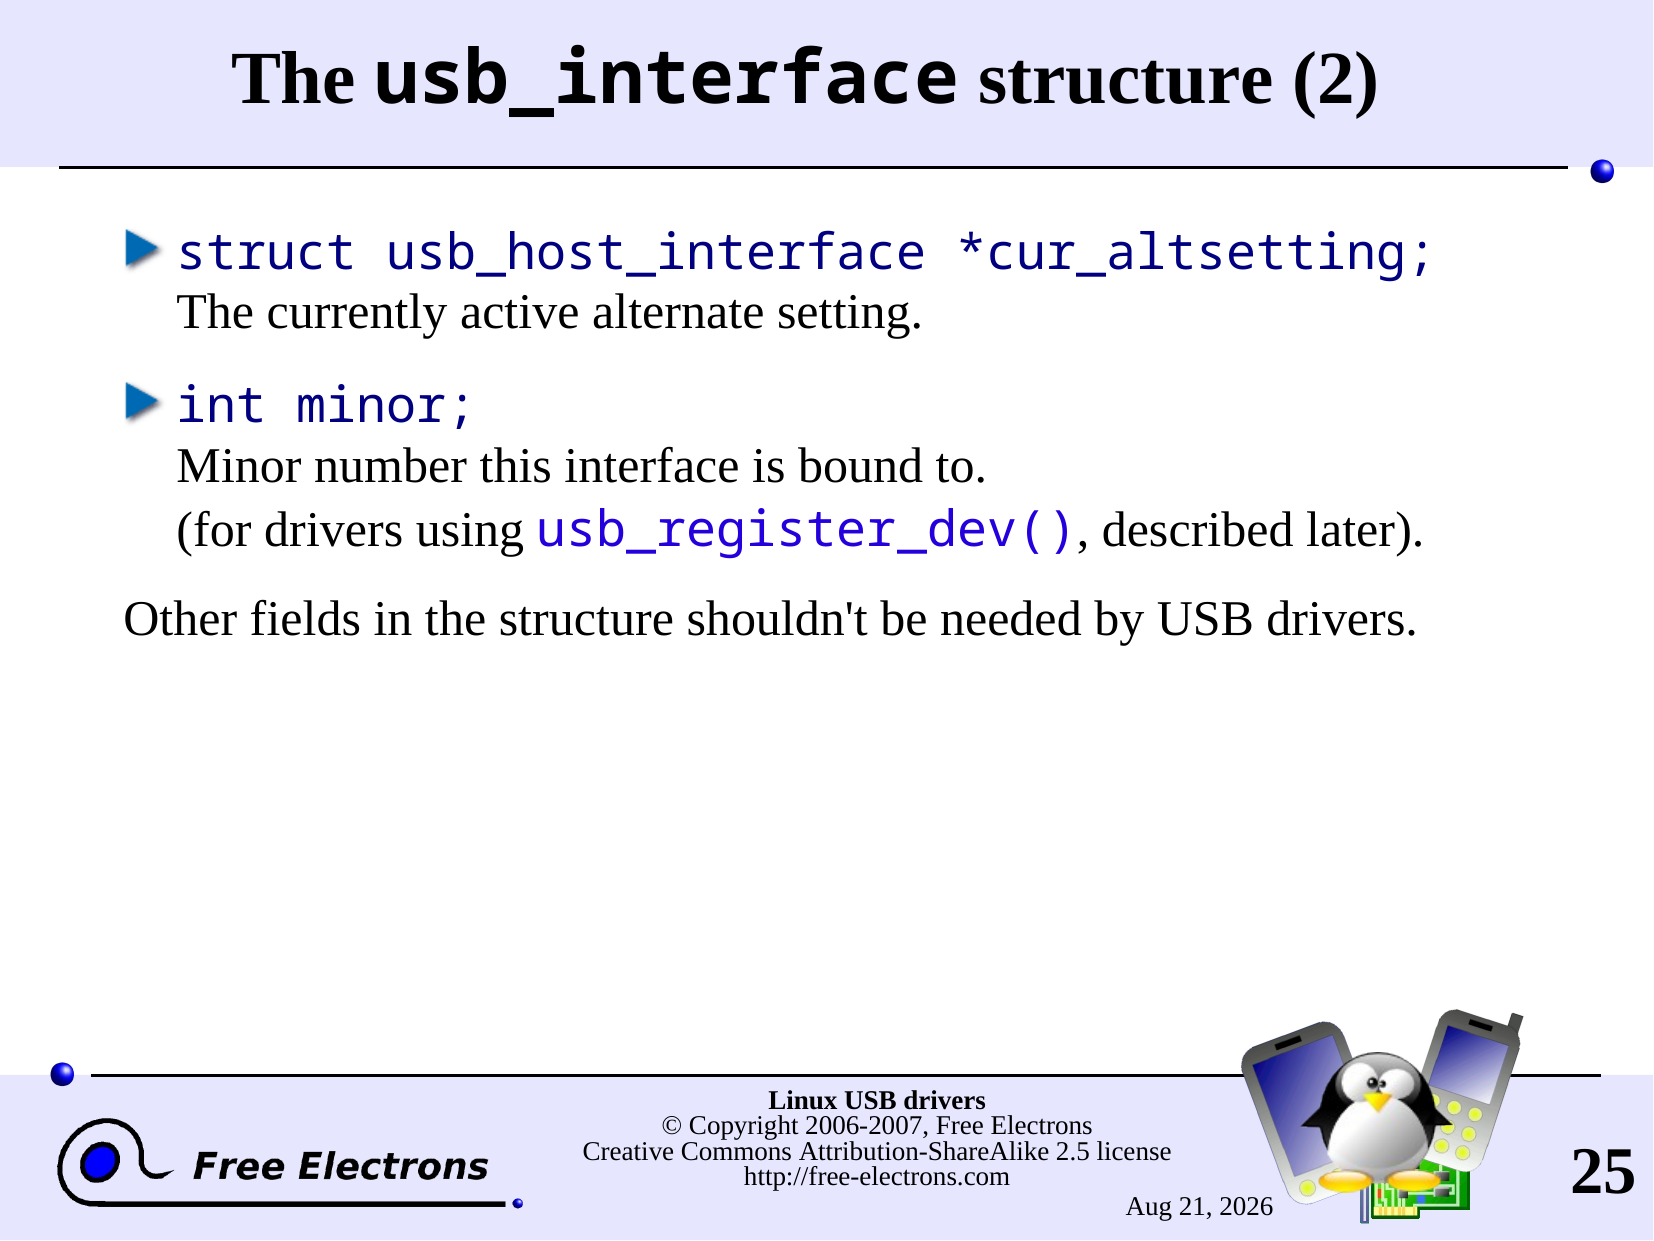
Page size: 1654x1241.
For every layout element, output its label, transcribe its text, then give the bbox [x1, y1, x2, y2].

list struct usb_host_interface *cur_altsetting; The currently active alternate setting. int minor; Minor number this interface is bound to. (for drivers using usb_register_dev(), described later). Other fields in the structure shouldn't be needed by USB drivers. [105, 216, 1518, 1066]
picture [1231, 1007, 1538, 1241]
picture [50, 1107, 527, 1216]
title The usb_interface structure (2) [60, 25, 1551, 124]
